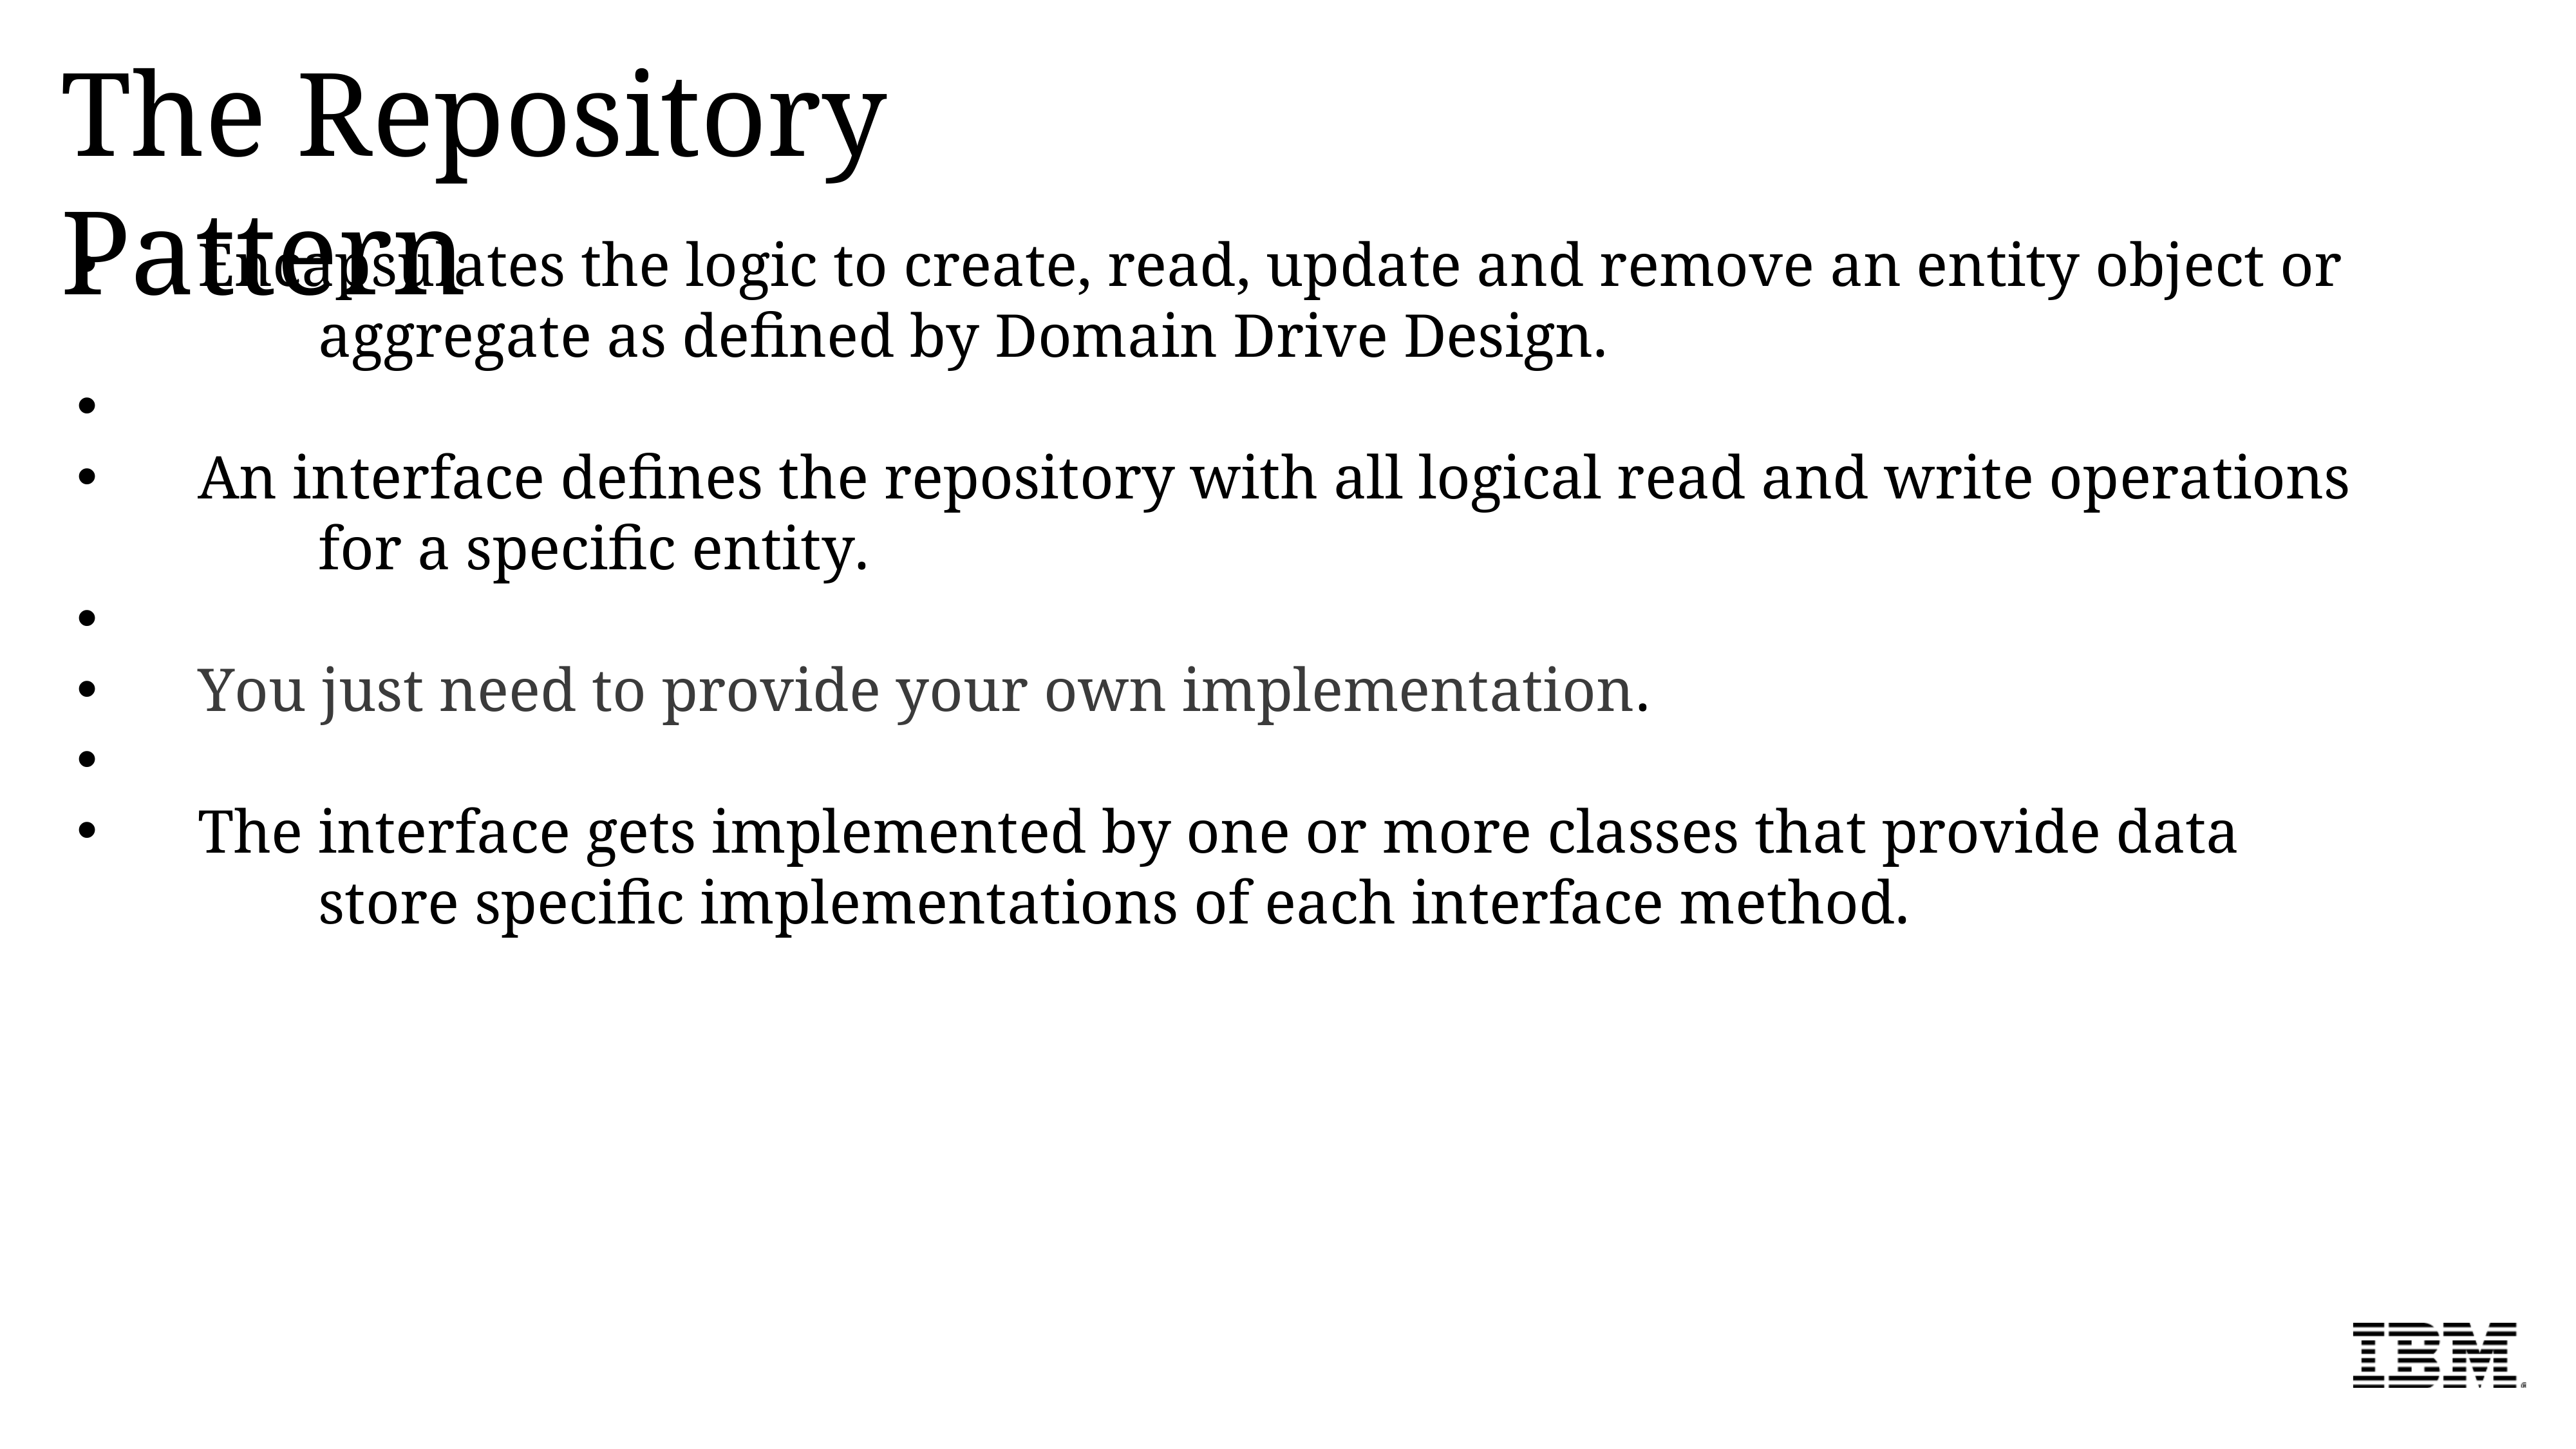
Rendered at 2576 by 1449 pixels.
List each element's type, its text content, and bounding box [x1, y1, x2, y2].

text_box [61, 211, 2448, 1209]
text_box Encapsulates the logic to create, read, update and remove an entity object or aggregate as defined by Domain Drive Design. An interface defines the repository with all logical read and write operations for a specific entity. You just need to provide your own implementation. The interface gets implemented by one or more classes that provide data store specific implementations of each interface method. [77, 227, 2382, 1209]
title The Repository Pattern [77, 41, 1832, 211]
